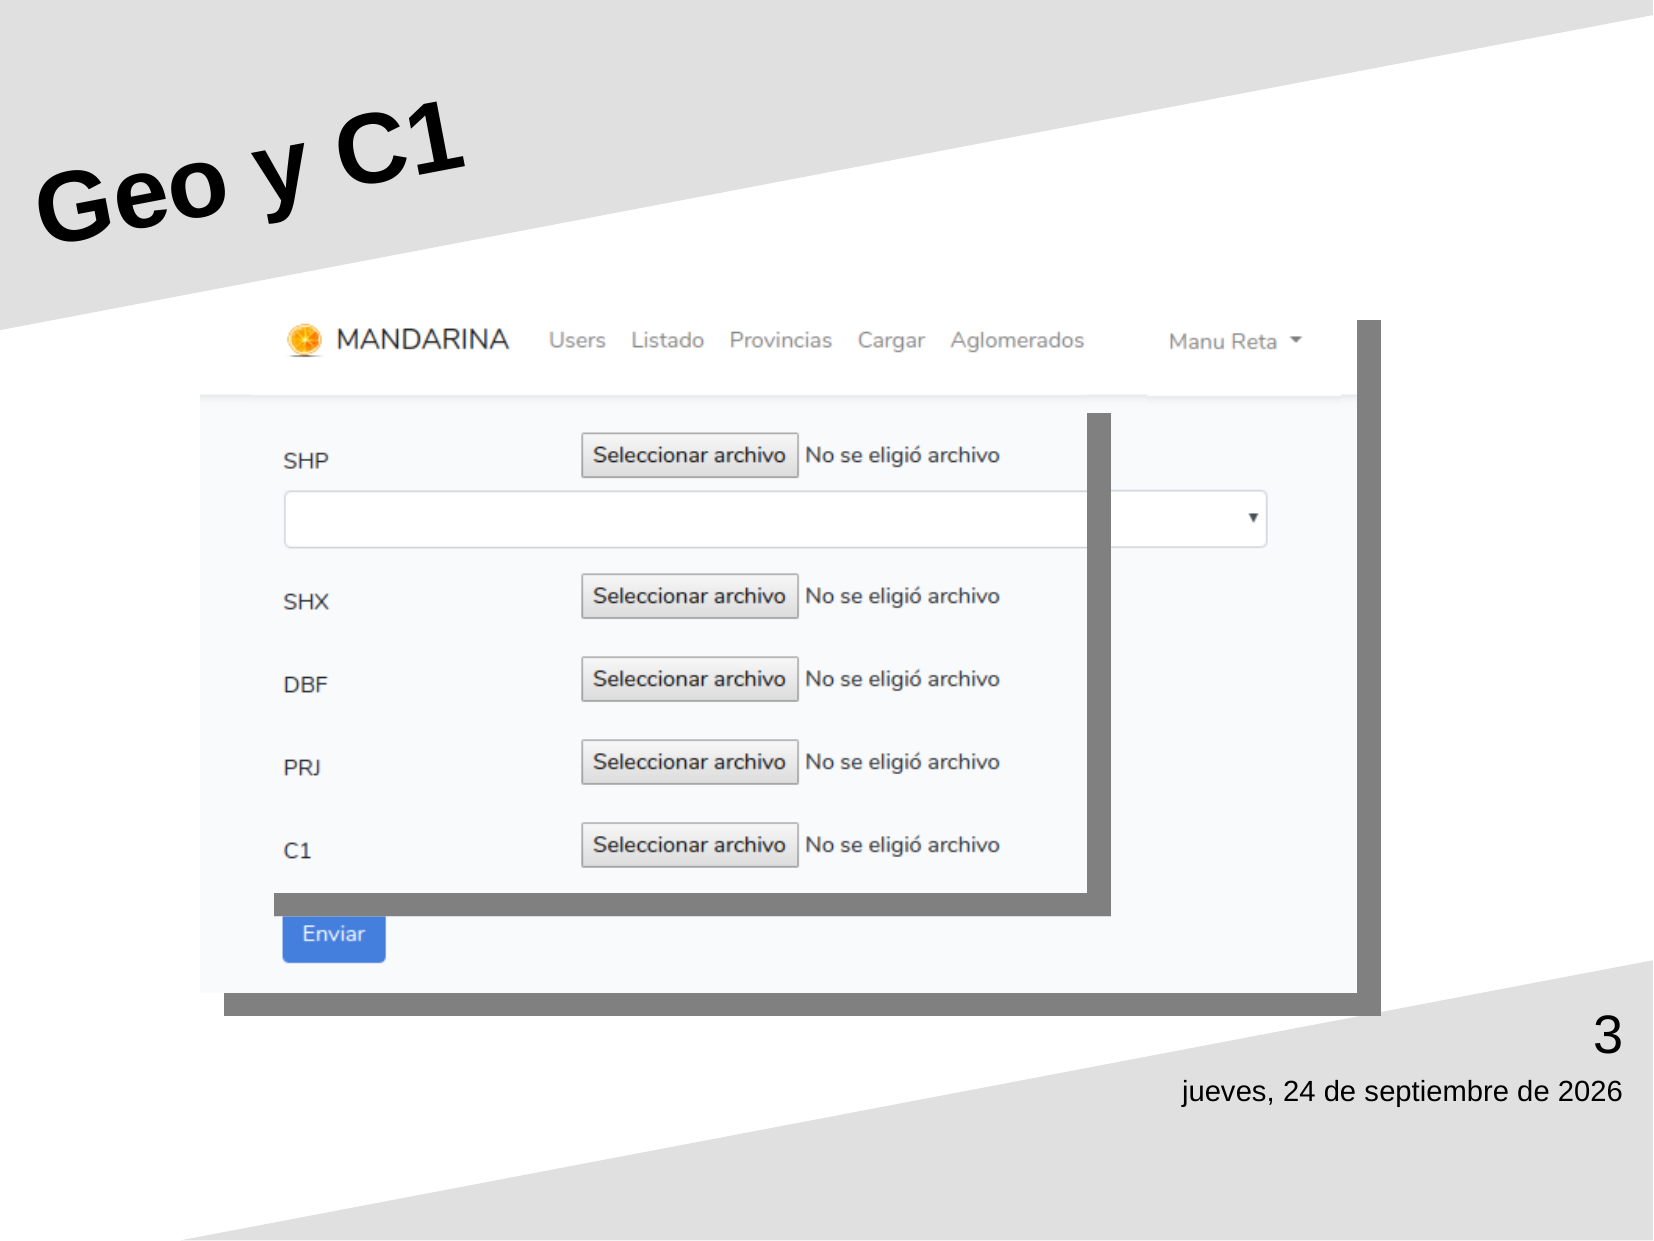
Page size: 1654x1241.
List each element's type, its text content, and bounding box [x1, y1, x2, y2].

picture [200, 296, 1357, 993]
title Geo y C1 [16, 0, 1518, 315]
